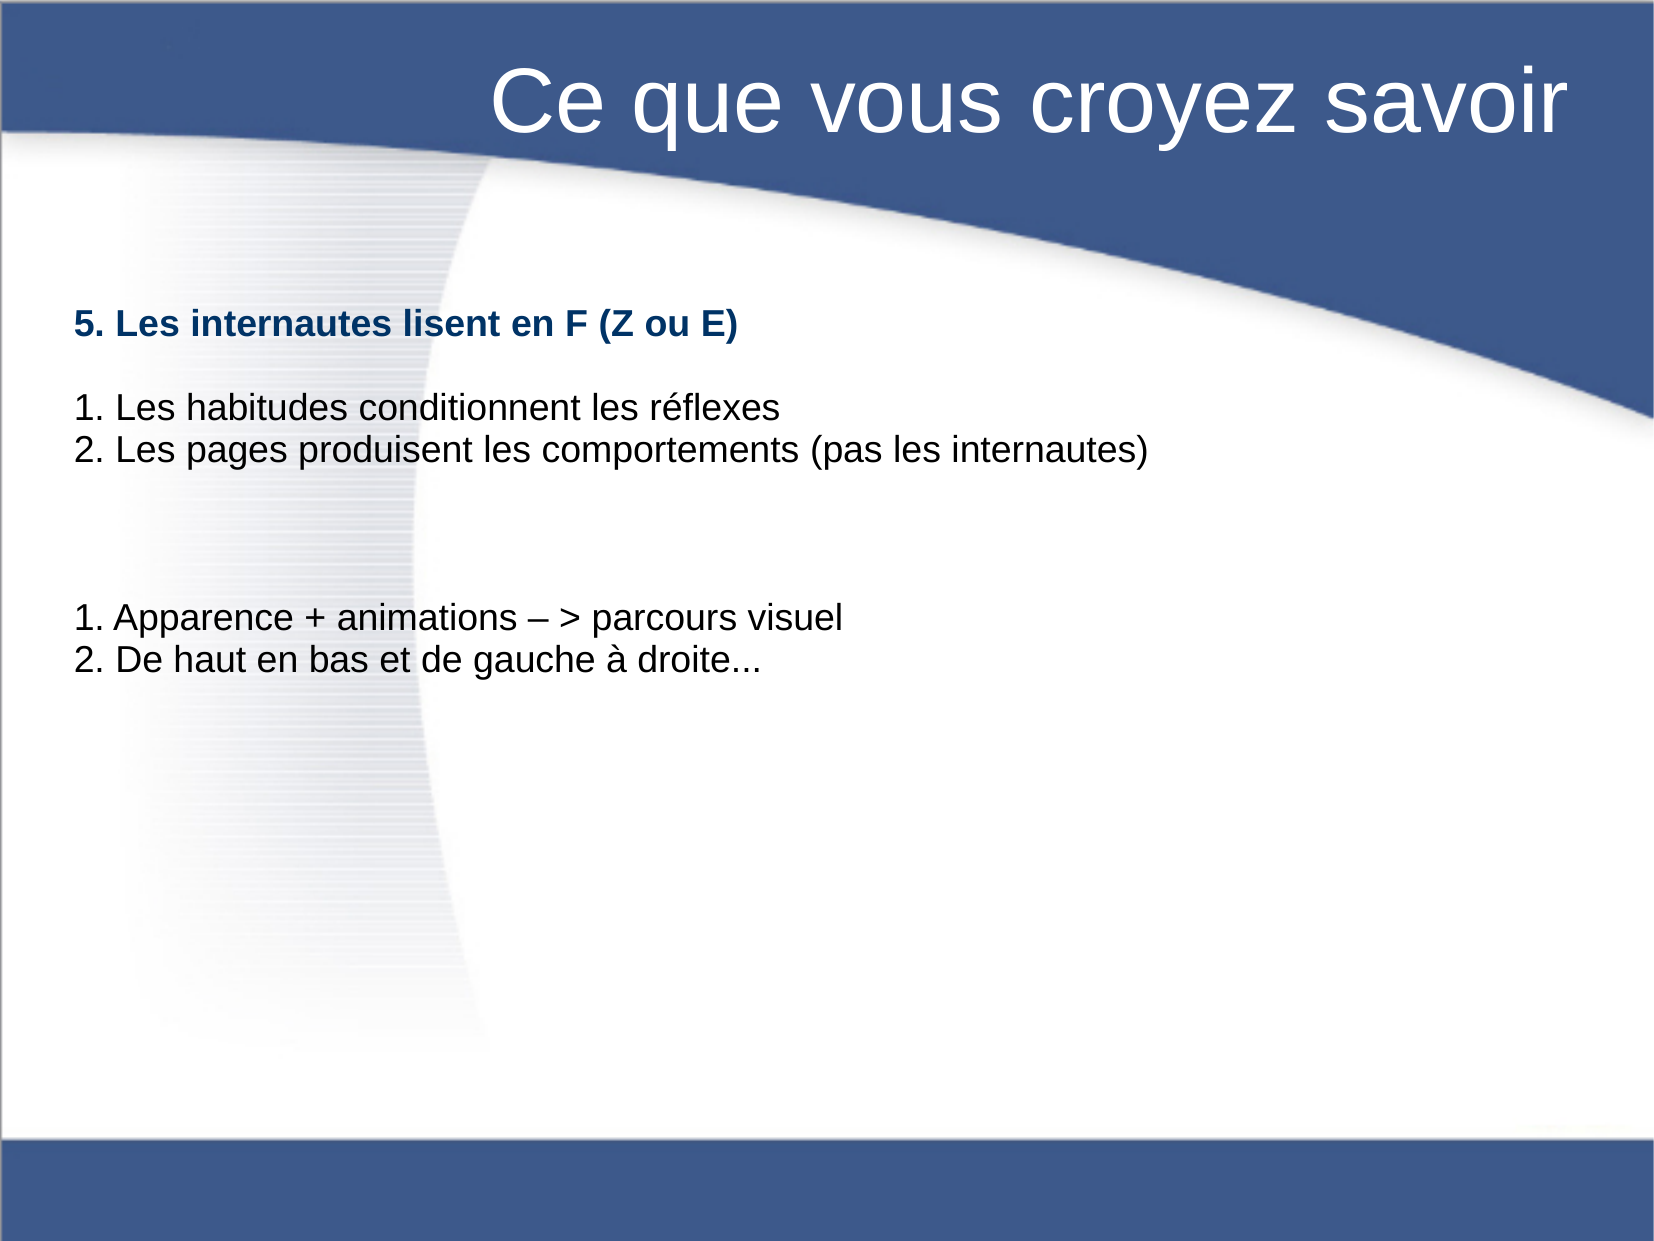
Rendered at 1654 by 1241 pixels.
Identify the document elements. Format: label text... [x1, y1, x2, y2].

text_box 5. Les internautes lisent en F (Z ou E) 1. Les habitudes conditionnent les réflexes 2. Les pages produisent les comportements (pas les internautes) 1. Apparence + animations – > parcours visuel 2. De haut en bas et de gauche à droite... [59, 295, 1229, 688]
picture [0, 0, 1654, 1241]
title Ce que vous croyez savoir [82, 49, 1571, 257]
